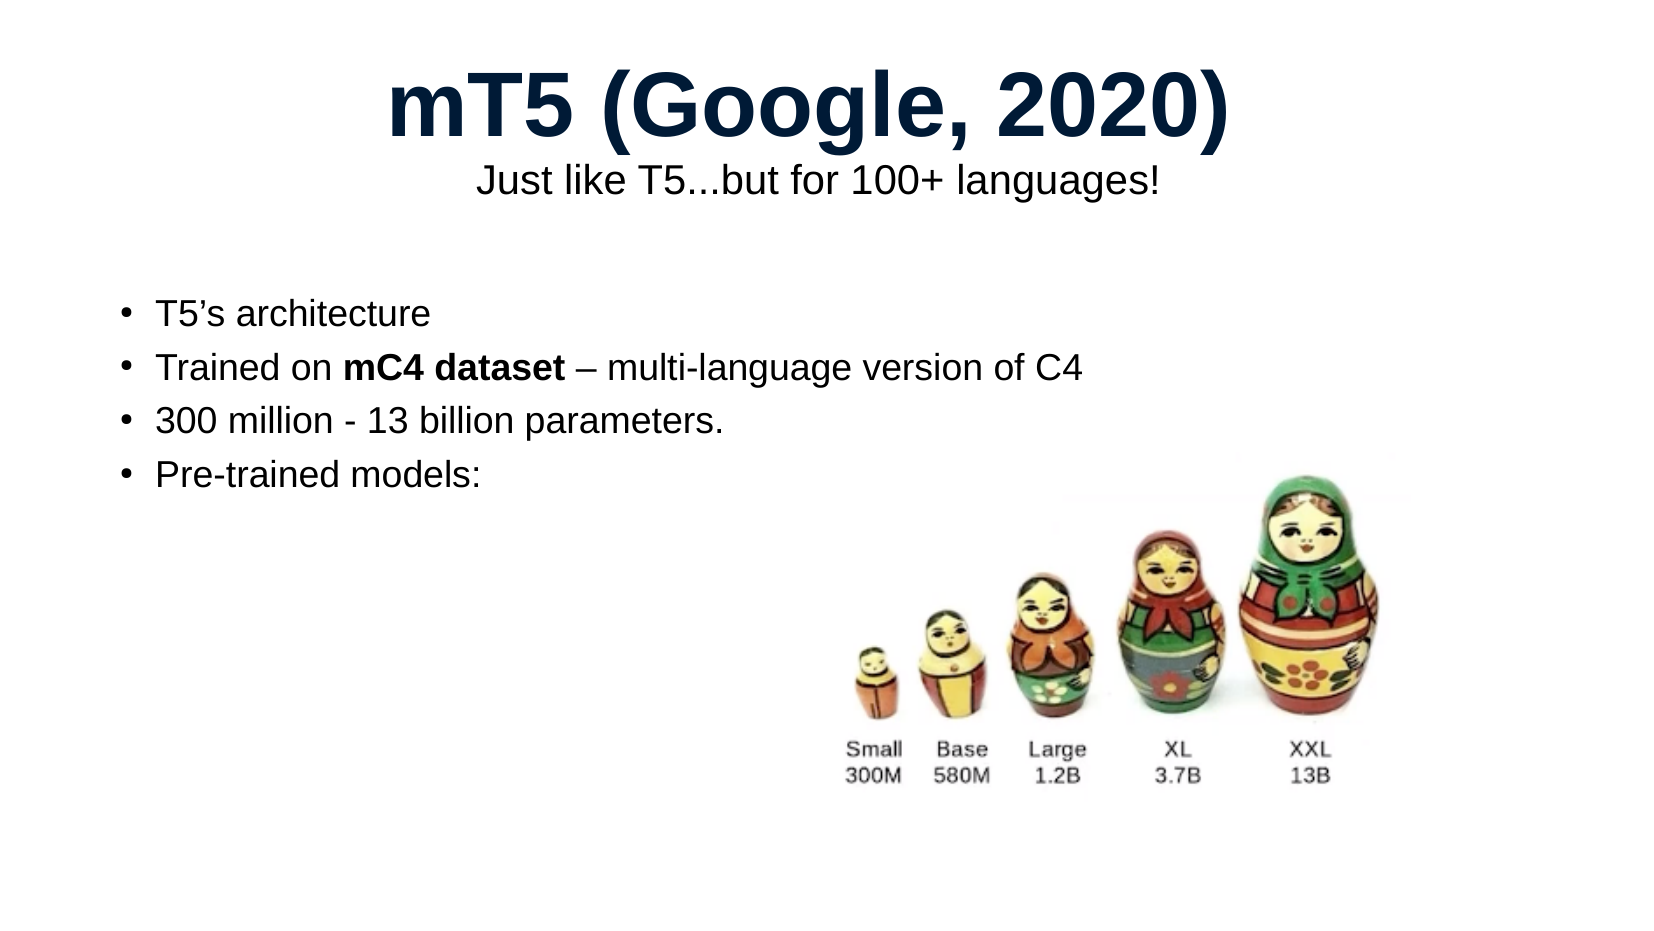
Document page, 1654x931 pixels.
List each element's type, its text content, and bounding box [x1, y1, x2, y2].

text_box T5’s architecture Trained on mC4 dataset – multi-language version of C4 300 million - 13 billion parameters. Pre-trained models: [105, 285, 1126, 541]
picture [825, 452, 1411, 841]
title mT5 (Google, 2020) Just like T5...but for 100+ languages! [74, 26, 1563, 230]
